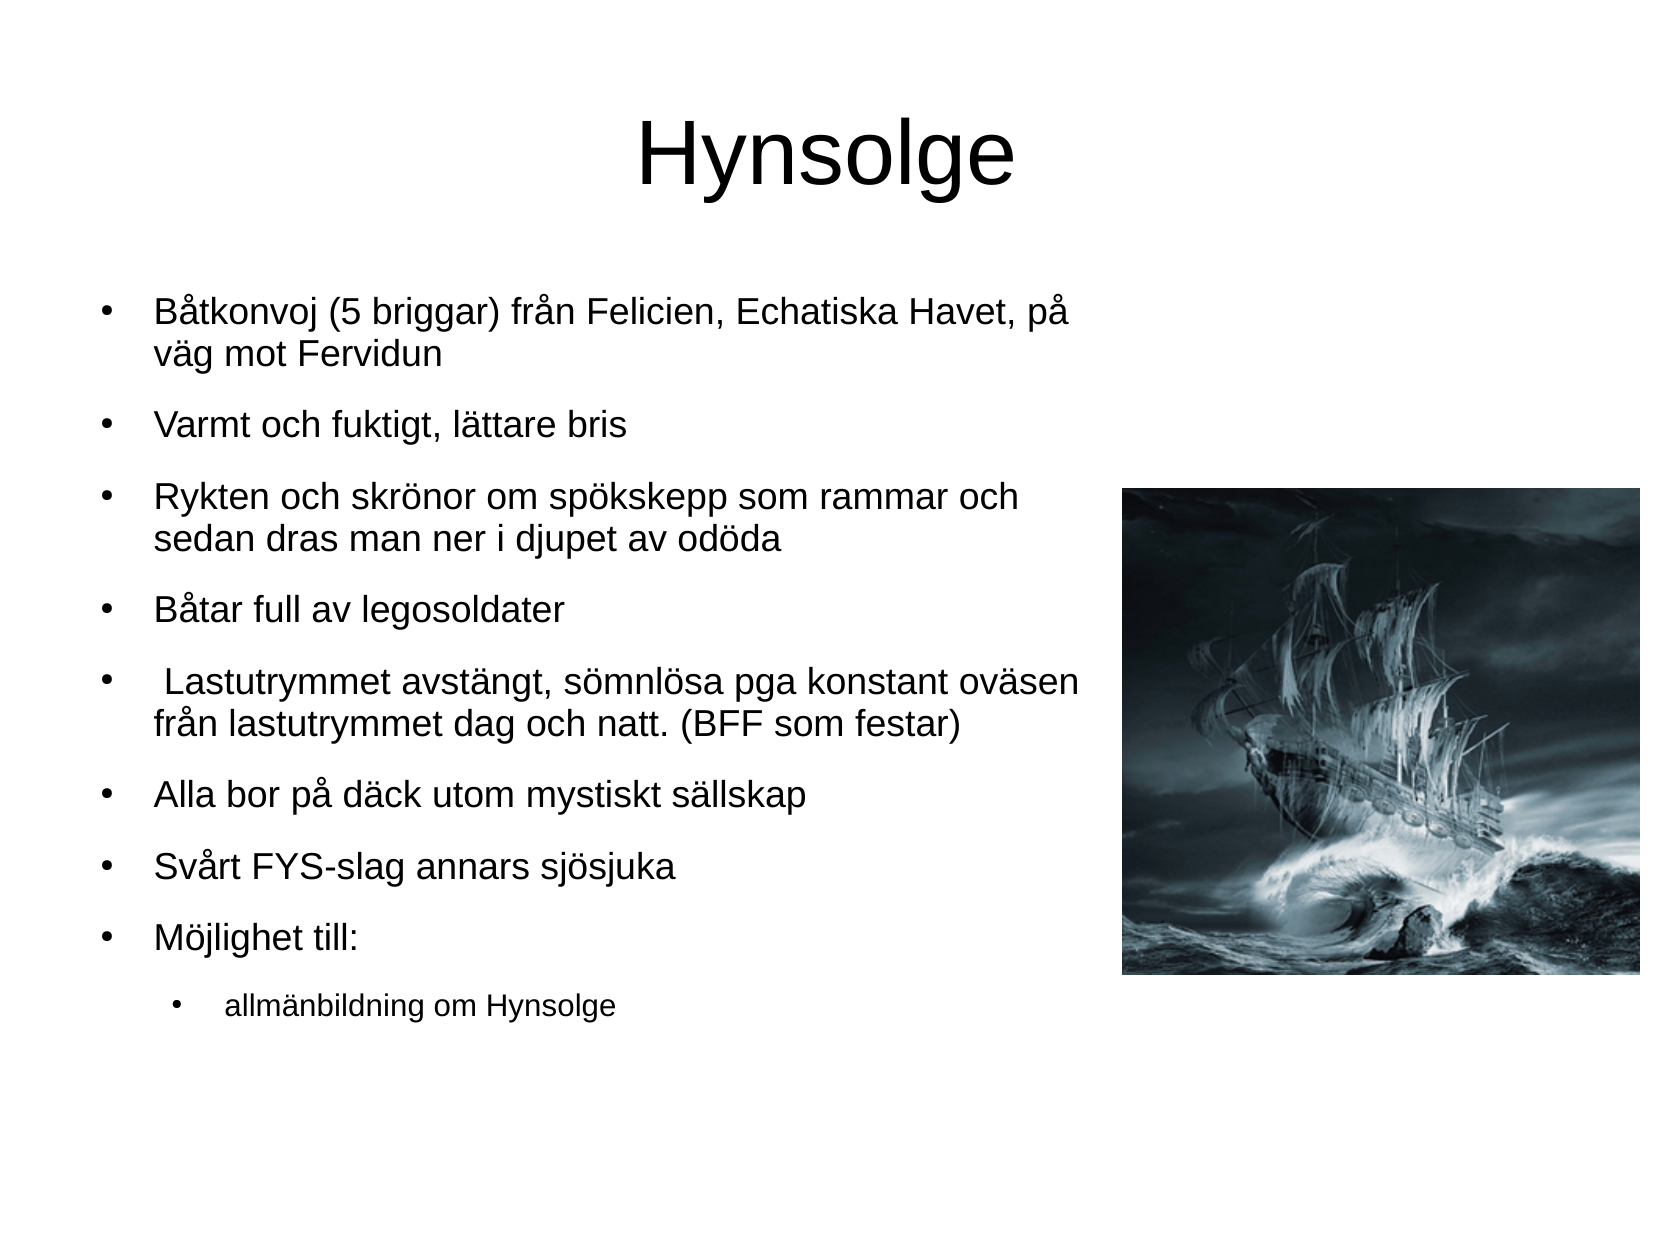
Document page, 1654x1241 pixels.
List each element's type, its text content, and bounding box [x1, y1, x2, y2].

picture [1122, 488, 1640, 975]
title Hynsolge [82, 49, 1571, 257]
list Båtkonvoj (5 briggar) från Felicien, Echatiska Havet, på väg mot Fervidun Varmt och fuktigt, lättare bris Rykten och skrönor om spökskepp som rammar och sedan dras man ner i djupet av odöda Båtar full av legosoldater Lastutrymmet avstängt, sömnlösa pga konstant oväsen från lastutrymmet dag och natt. (BFF som festar) Alla bor på däck utom mystiskt sällskap Svårt FYS-slag annars sjösjuka Möjlighet till: allmänbildning om Hynsolge [82, 290, 1123, 1109]
